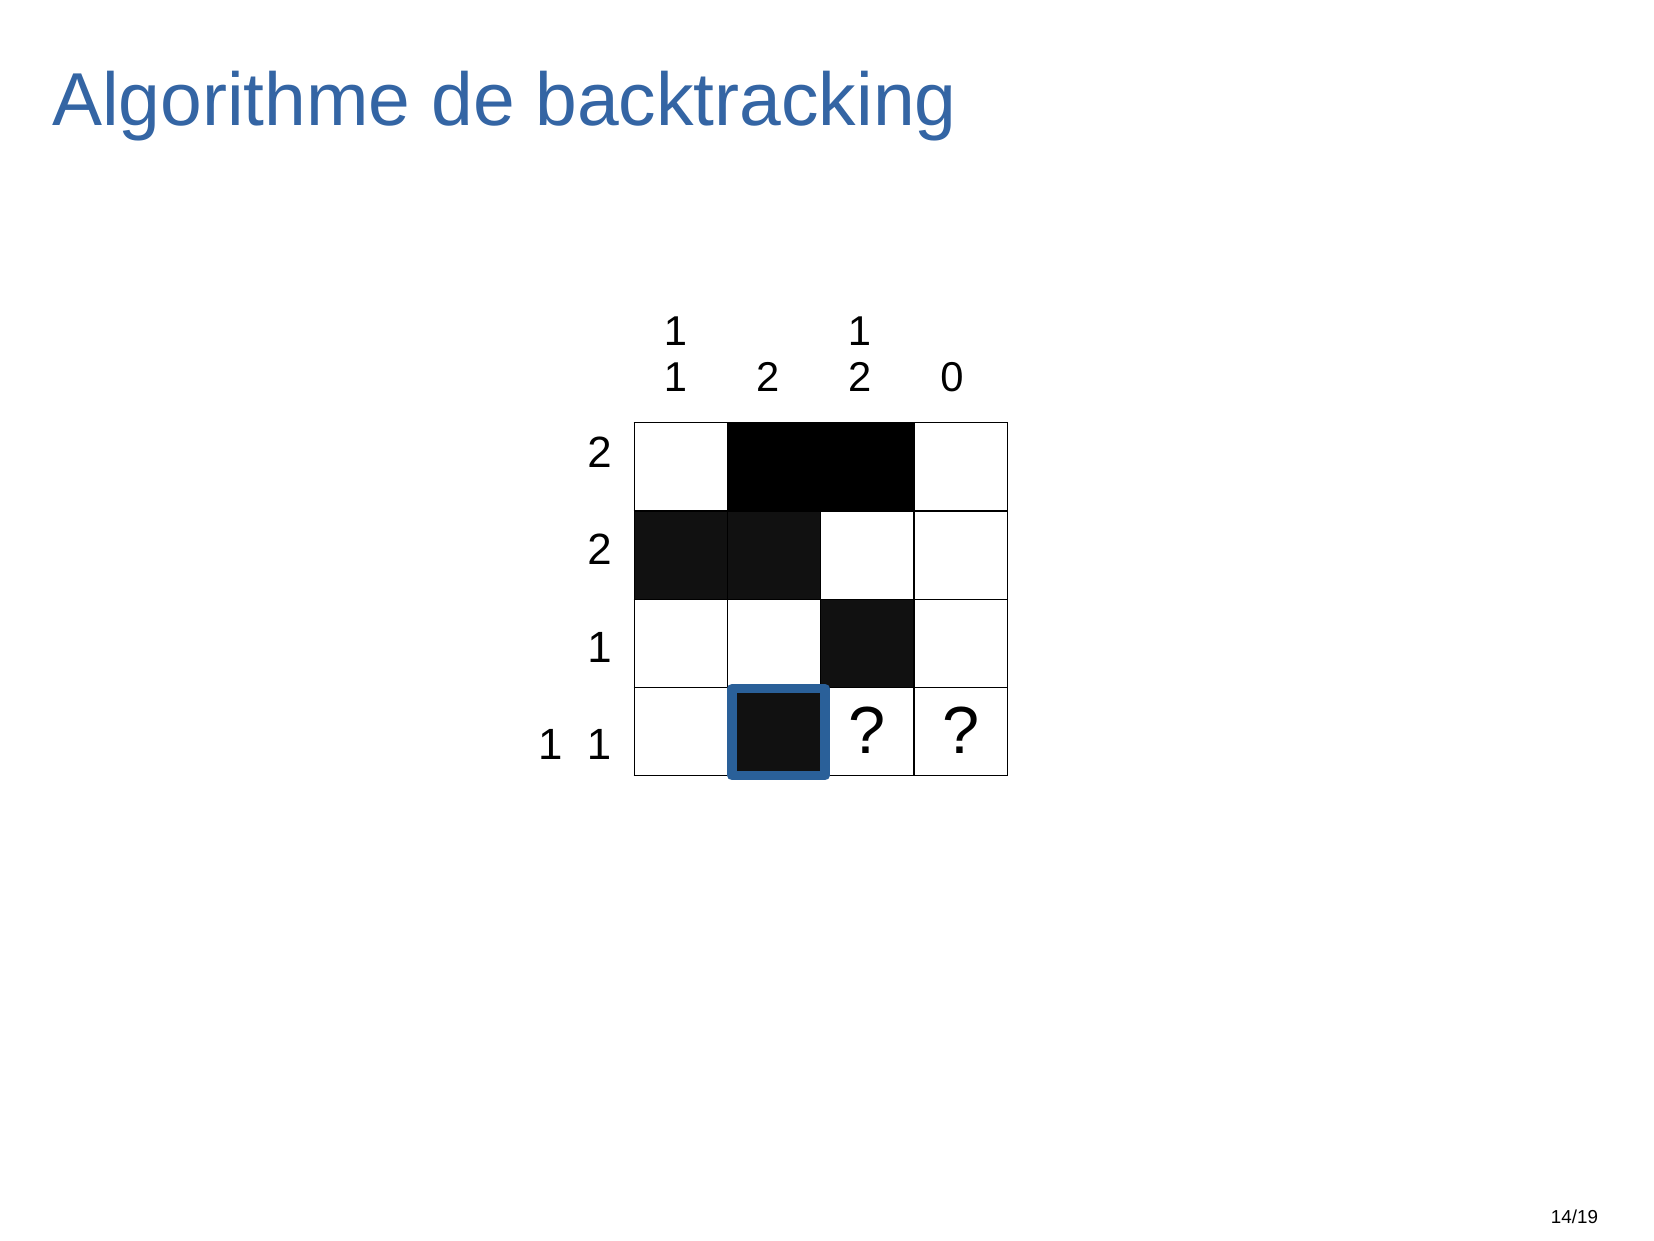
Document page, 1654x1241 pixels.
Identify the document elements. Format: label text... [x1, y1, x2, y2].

table_header [635, 423, 727, 510]
table_cell [915, 600, 1007, 687]
table_cell [728, 600, 820, 685]
table_cell [737, 693, 820, 771]
table_cell ? [830, 688, 913, 775]
text_box 2 2 1 1 1 [523, 420, 633, 826]
table_cell [635, 688, 727, 775]
table_cell ? [915, 688, 1007, 775]
table_header [915, 423, 1007, 510]
text_box 1 1 1 2 2 0 [637, 300, 992, 408]
table_cell [635, 512, 727, 599]
table_cell [635, 600, 727, 687]
table_cell [821, 600, 913, 687]
text_box 14/19 [1536, 1198, 1613, 1235]
table_header [728, 423, 820, 510]
table_cell [915, 512, 1007, 599]
table_cell [728, 512, 820, 599]
text_box Algorithme de backtracking [37, 50, 976, 151]
table_cell [821, 512, 913, 599]
table_header [821, 423, 913, 510]
